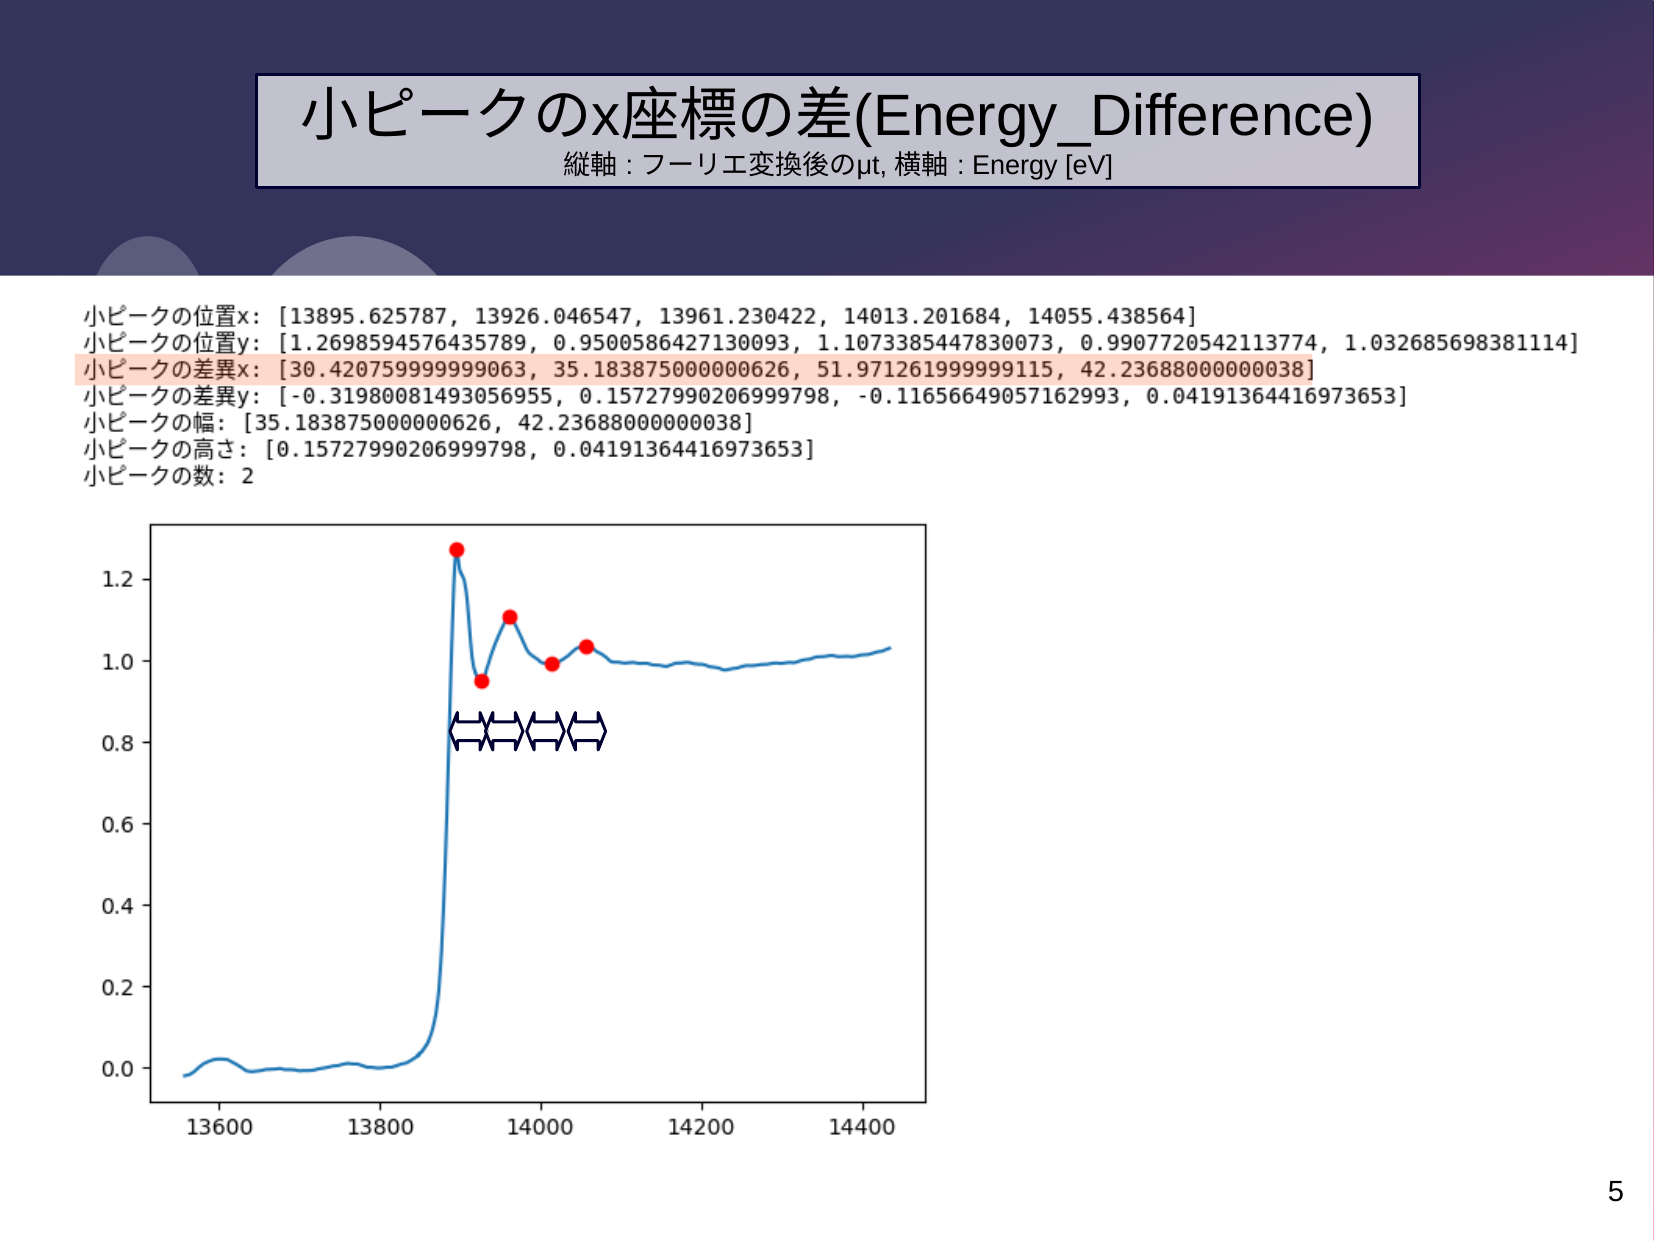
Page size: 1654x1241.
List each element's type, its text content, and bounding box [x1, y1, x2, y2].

text_box [568, 712, 606, 751]
text_box [449, 712, 523, 751]
text_box 小ピークのx座標の差(Energy_Difference) 縦軸 : フーリエ変換後のμt, 横軸 : Energy [eV] [256, 74, 1420, 188]
picture [75, 302, 1627, 1163]
text_box [74, 353, 1313, 386]
text_box [526, 712, 565, 751]
